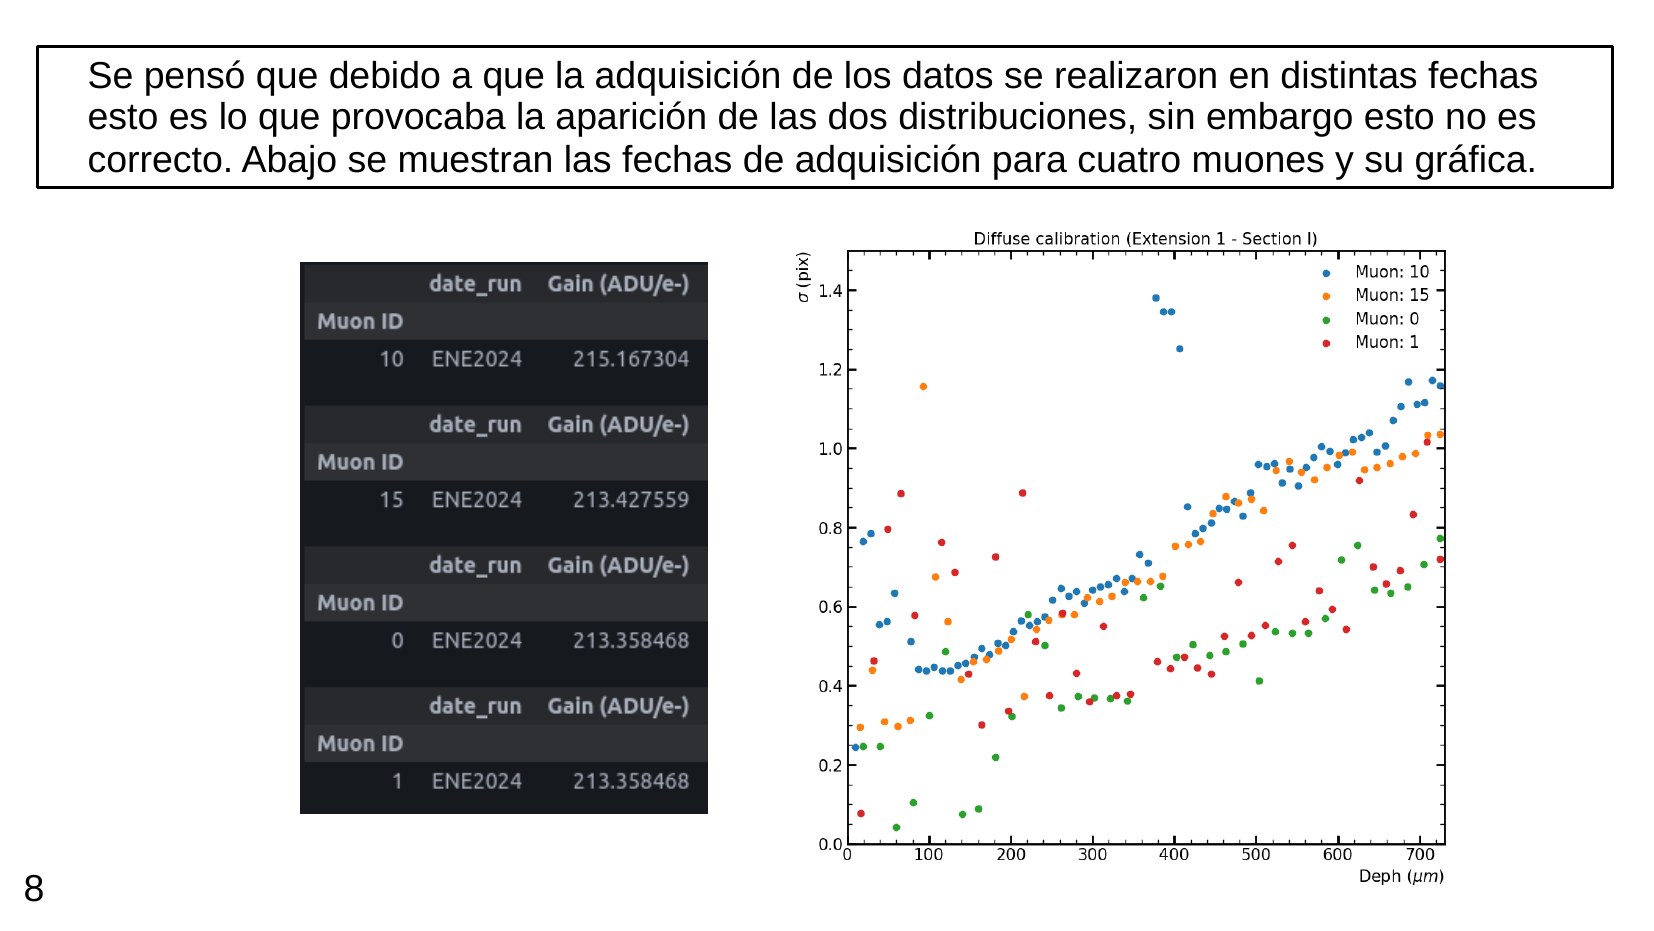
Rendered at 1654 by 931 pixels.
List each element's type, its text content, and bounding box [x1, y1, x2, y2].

picture [300, 262, 708, 815]
text_box <number> [8, 860, 638, 931]
picture [787, 224, 1451, 893]
text_box Se pensó que debido a que la adquisición de los datos se realizaron en distintas fechas esto es lo que provocaba la aparición de las dos distribuciones, sin embargo esto no es correcto. Abajo se muestran las fechas de adquisición para cuatro muones y su gráfica. [37, 46, 1613, 188]
